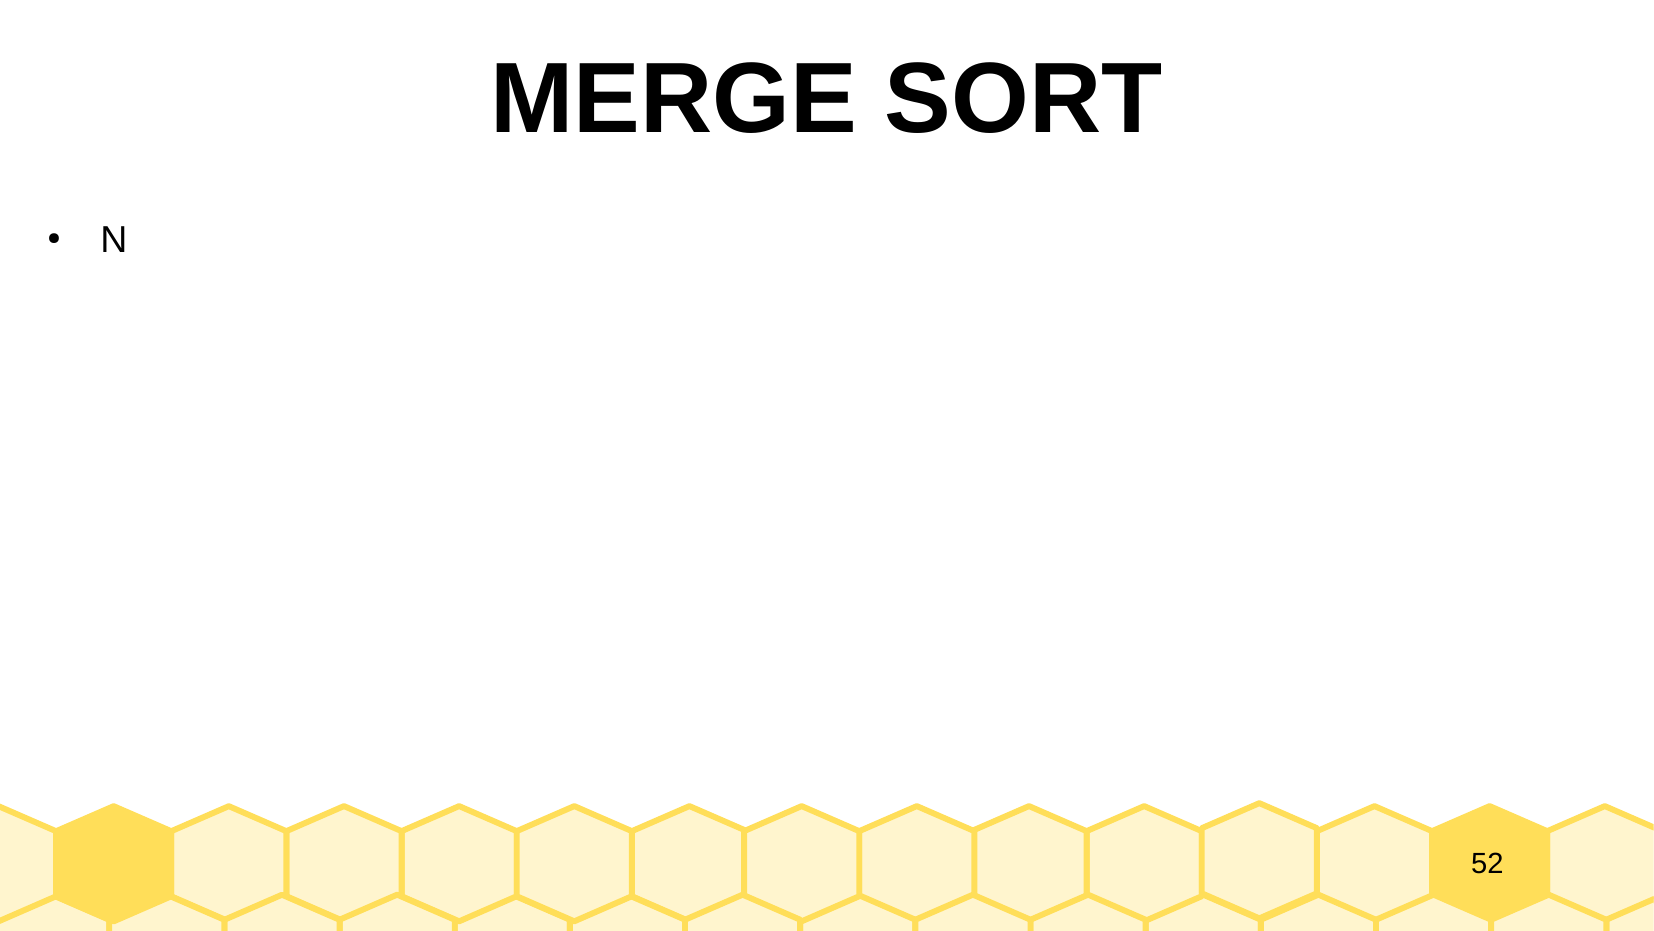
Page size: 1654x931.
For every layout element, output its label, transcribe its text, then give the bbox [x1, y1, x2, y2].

title MERGE SORT [29, 23, 1625, 172]
list N [29, 212, 1625, 745]
